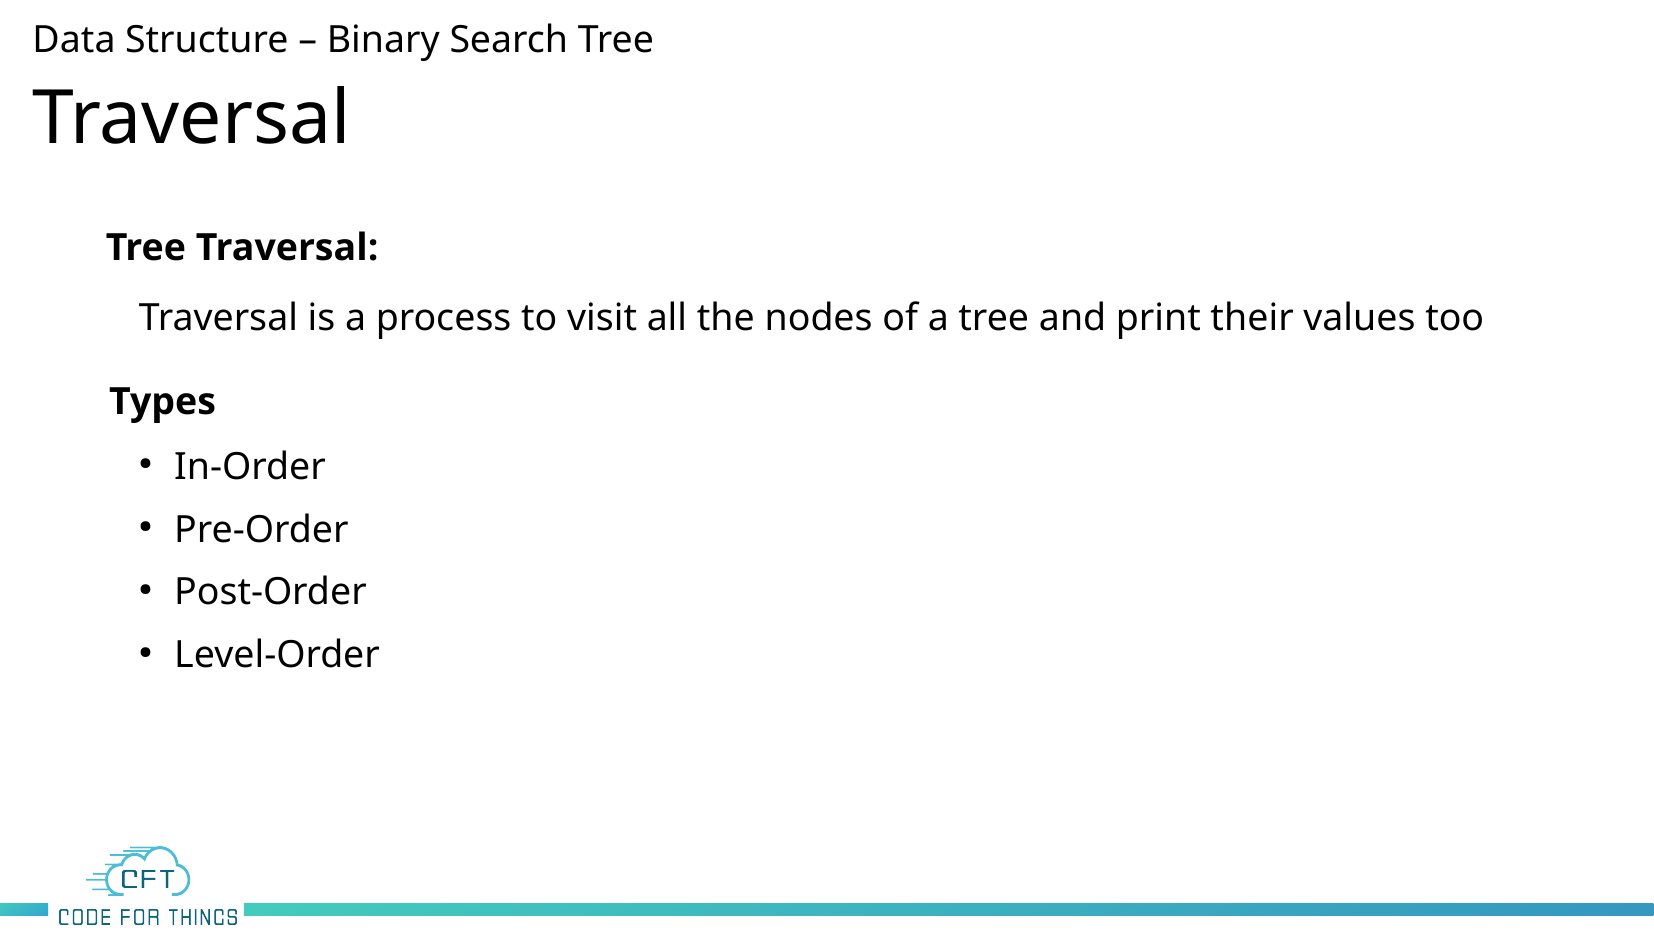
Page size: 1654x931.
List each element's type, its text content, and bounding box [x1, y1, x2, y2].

title Data Structure – Binary Search Tree Traversal [32, 12, 1184, 166]
text_box In-Order Pre-Order Post-Order Level-Order [124, 431, 410, 657]
picture [59, 846, 237, 925]
text_box Traversal is a process to visit all the nodes of a tree and print their values too [124, 283, 1648, 342]
text_box Types [94, 366, 284, 426]
text_box Tree Traversal: [91, 212, 461, 271]
